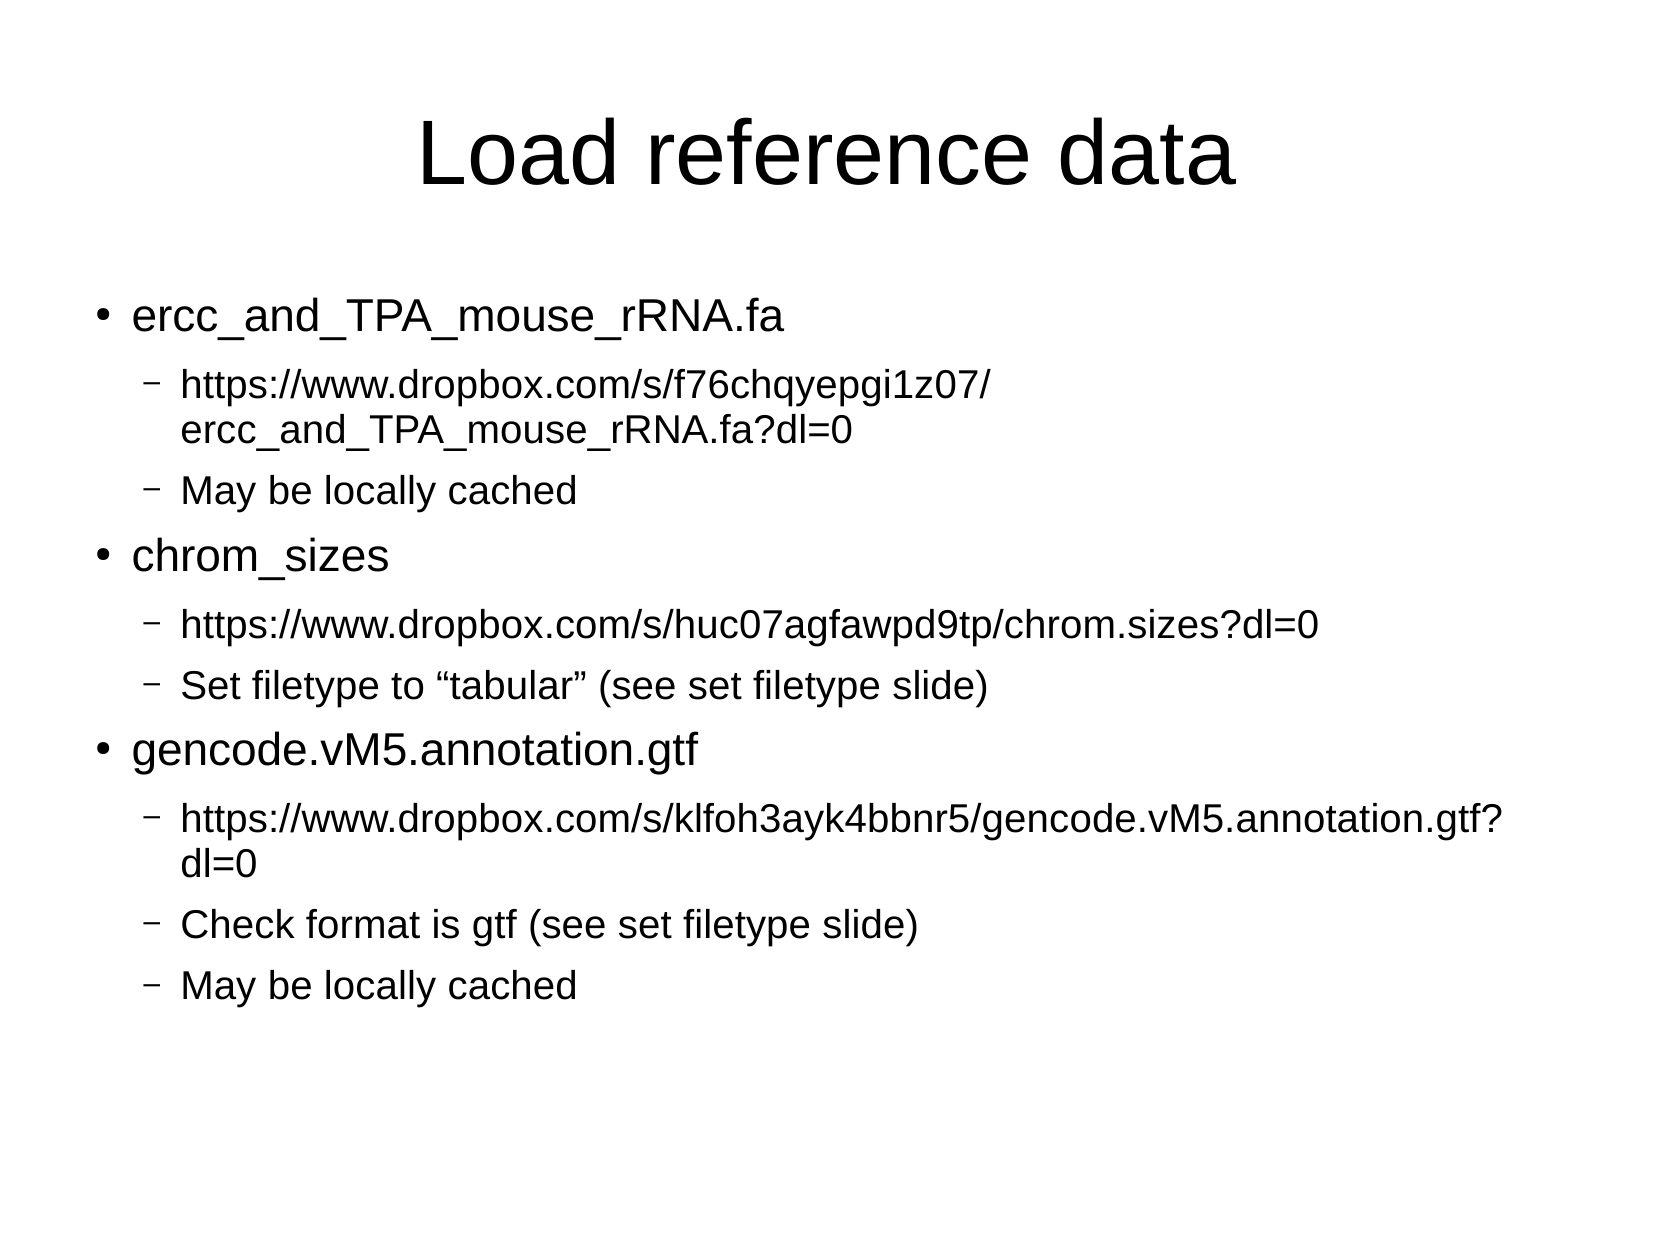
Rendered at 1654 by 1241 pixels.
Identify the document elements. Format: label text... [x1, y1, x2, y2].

title Load reference data [82, 49, 1571, 257]
list ercc_and_TPA_mouse_rRNA.fa https://www.dropbox.com/s/f76chqyepgi1z07/ercc_and_TPA_mouse_rRNA.fa?dl=0 May be locally cached chrom_sizes https://www.dropbox.com/s/huc07agfawpd9tp/chrom.sizes?dl=0 Set filetype to “tabular” (see set filetype slide) gencode.vM5.annotation.gtf https://www.dropbox.com/s/klfoh3ayk4bbnr5/gencode.vM5.annotation.gtf?dl=0 Check format is gtf (see set filetype slide) May be locally cached [82, 290, 1571, 1010]
